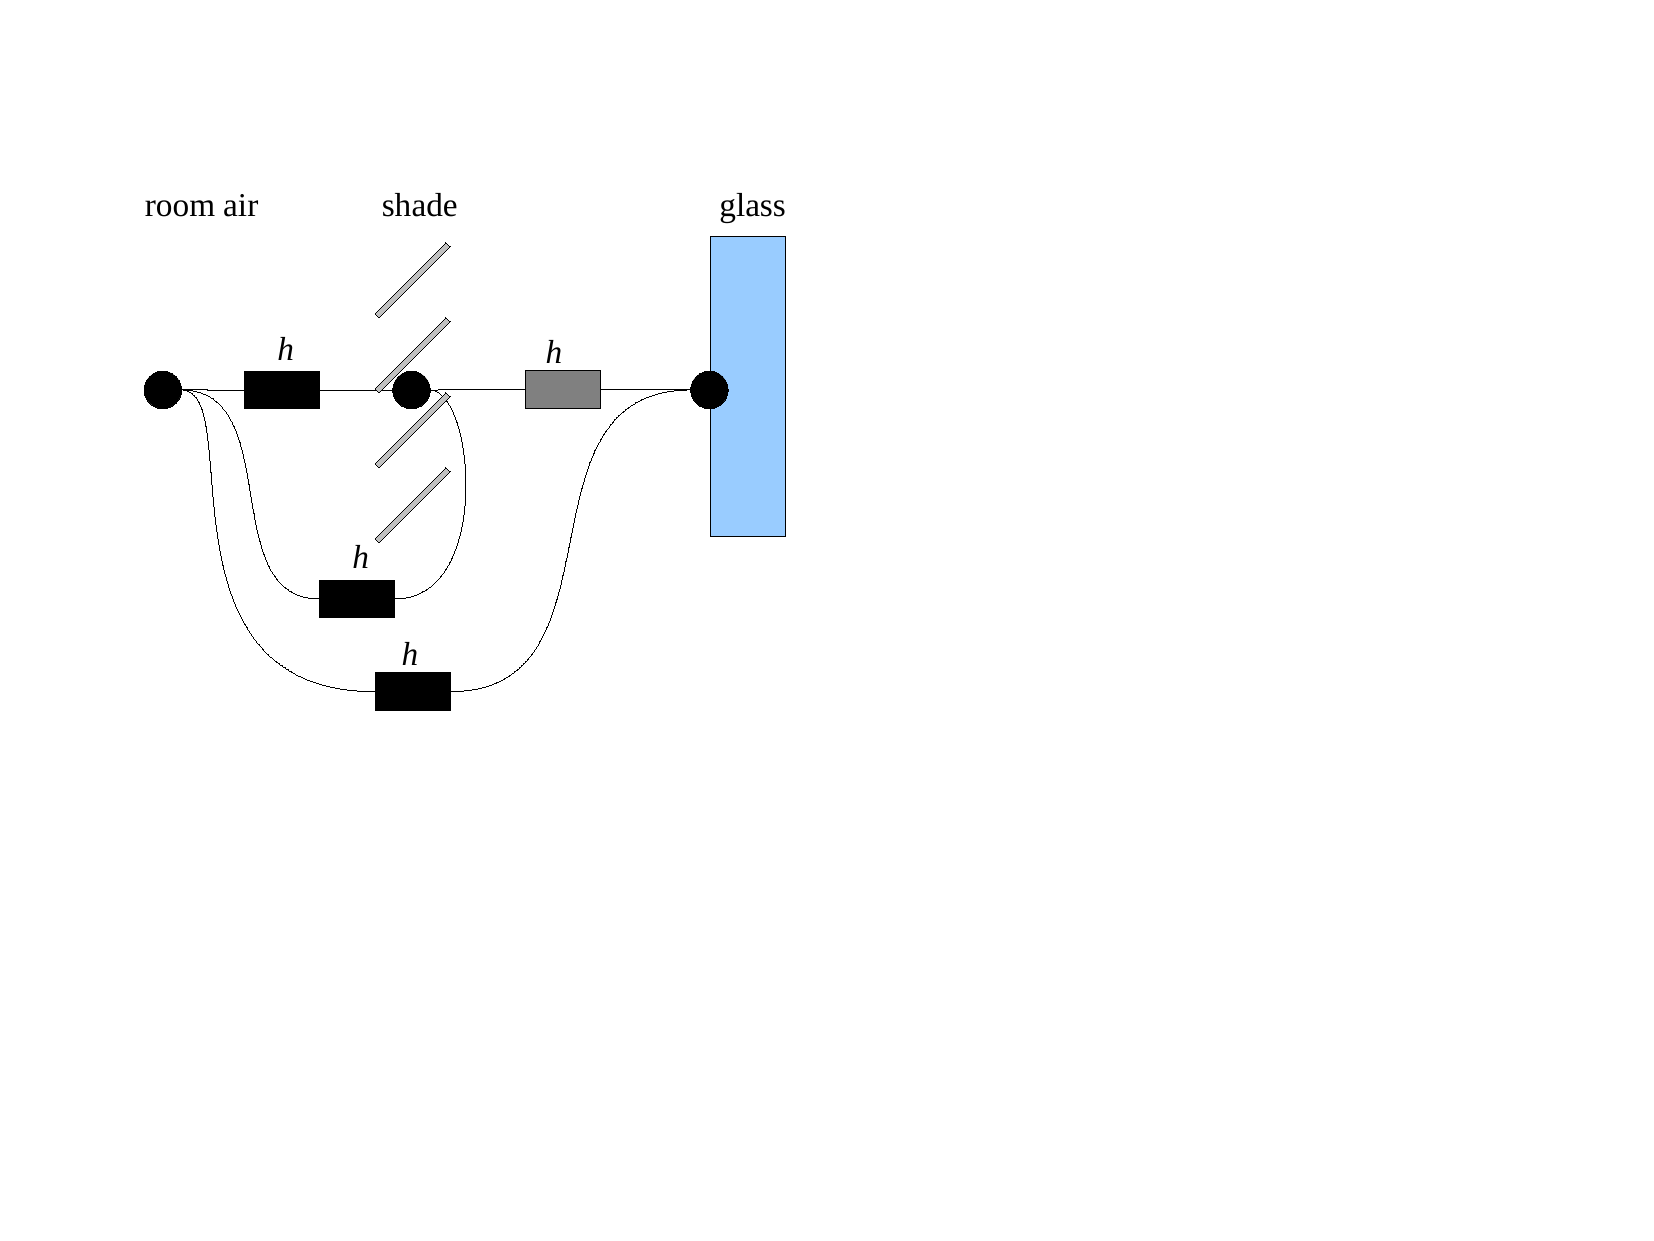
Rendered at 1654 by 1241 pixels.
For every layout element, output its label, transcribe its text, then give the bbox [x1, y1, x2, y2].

text_box h [386, 628, 425, 681]
text_box [375, 242, 451, 318]
text_box h [530, 326, 632, 379]
text_box [244, 371, 320, 409]
text_box [690, 236, 786, 537]
text_box [525, 370, 601, 409]
text_box room air [130, 179, 281, 232]
text_box glass [704, 179, 855, 232]
text_box [375, 467, 451, 543]
text_box [144, 371, 182, 409]
text_box shade [367, 179, 518, 232]
text_box h [337, 531, 376, 580]
text_box [319, 580, 395, 618]
text_box [375, 392, 451, 468]
text_box h [262, 323, 301, 376]
text_box [375, 672, 451, 711]
text_box [375, 317, 451, 409]
